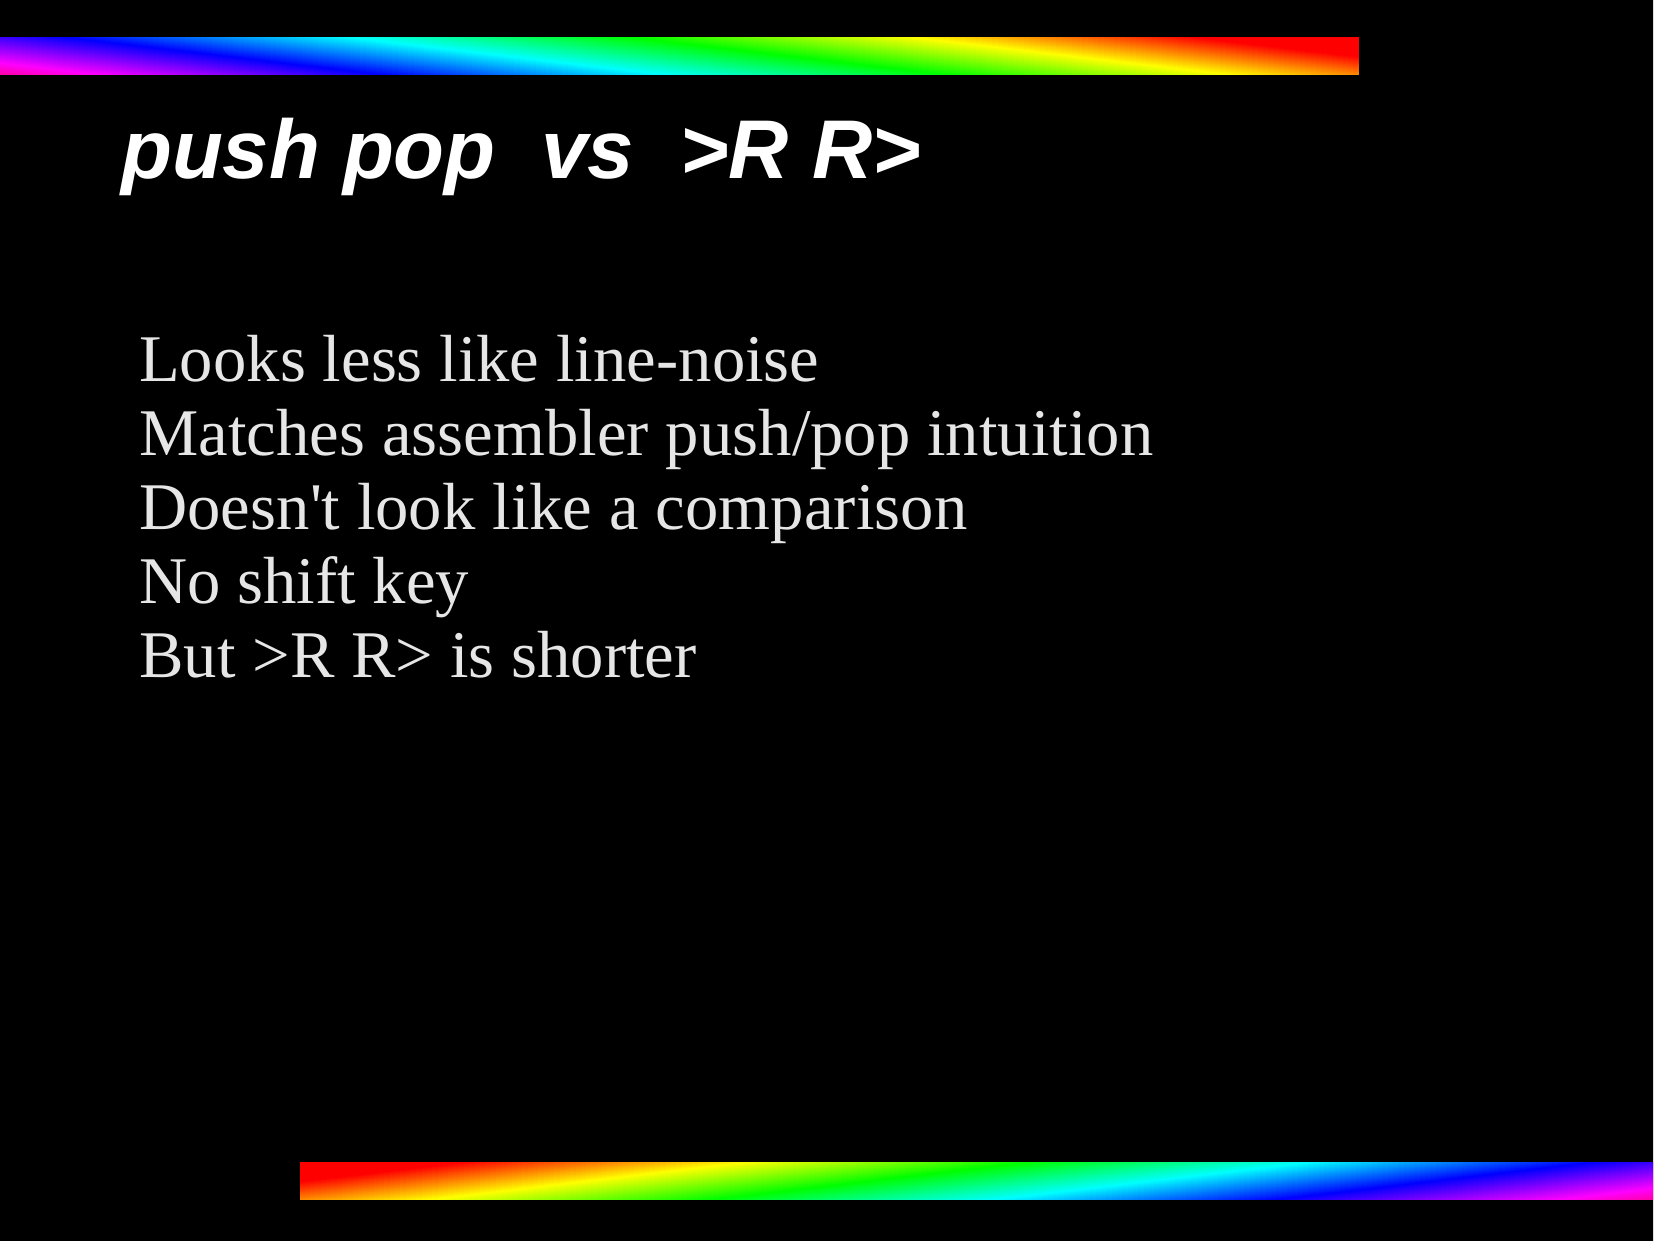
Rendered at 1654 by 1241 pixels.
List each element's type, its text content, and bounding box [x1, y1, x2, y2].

title push pop vs >R R> [121, 46, 1534, 254]
list Looks less like line-noise Matches assembler push/pop intuition Doesn't look like a comparison No shift key But >R R> is shorter [121, 322, 1561, 1133]
picture [0, 0, 1654, 1241]
